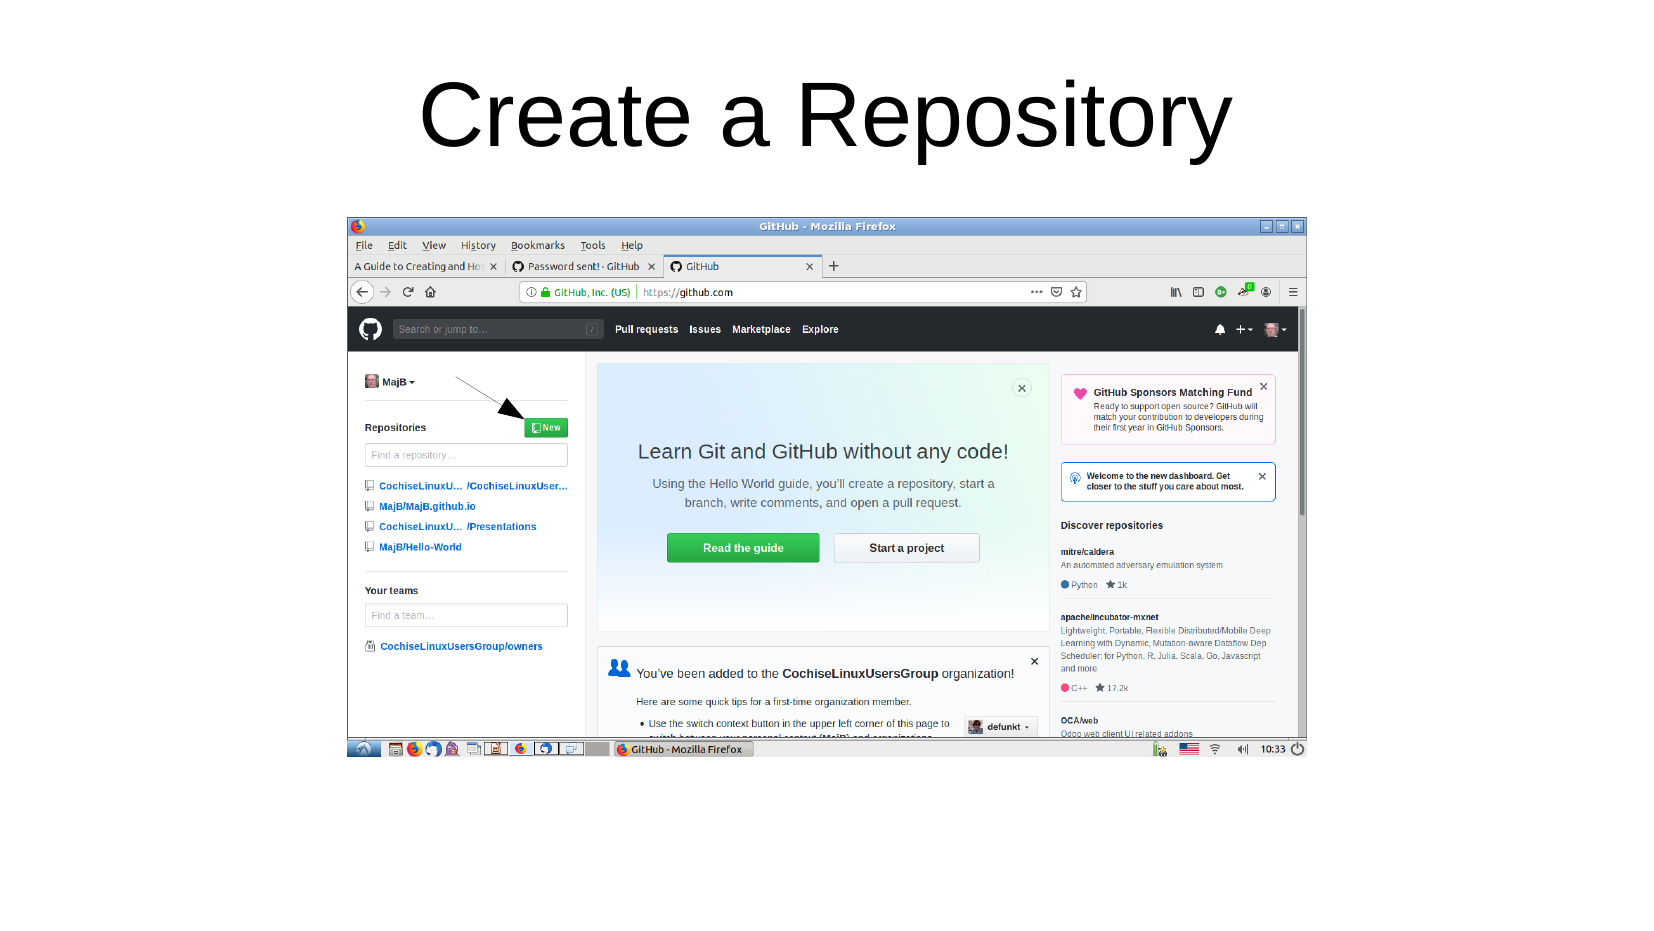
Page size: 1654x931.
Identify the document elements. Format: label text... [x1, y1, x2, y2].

title Create a Repository [82, 12, 1571, 218]
picture [347, 217, 1307, 758]
